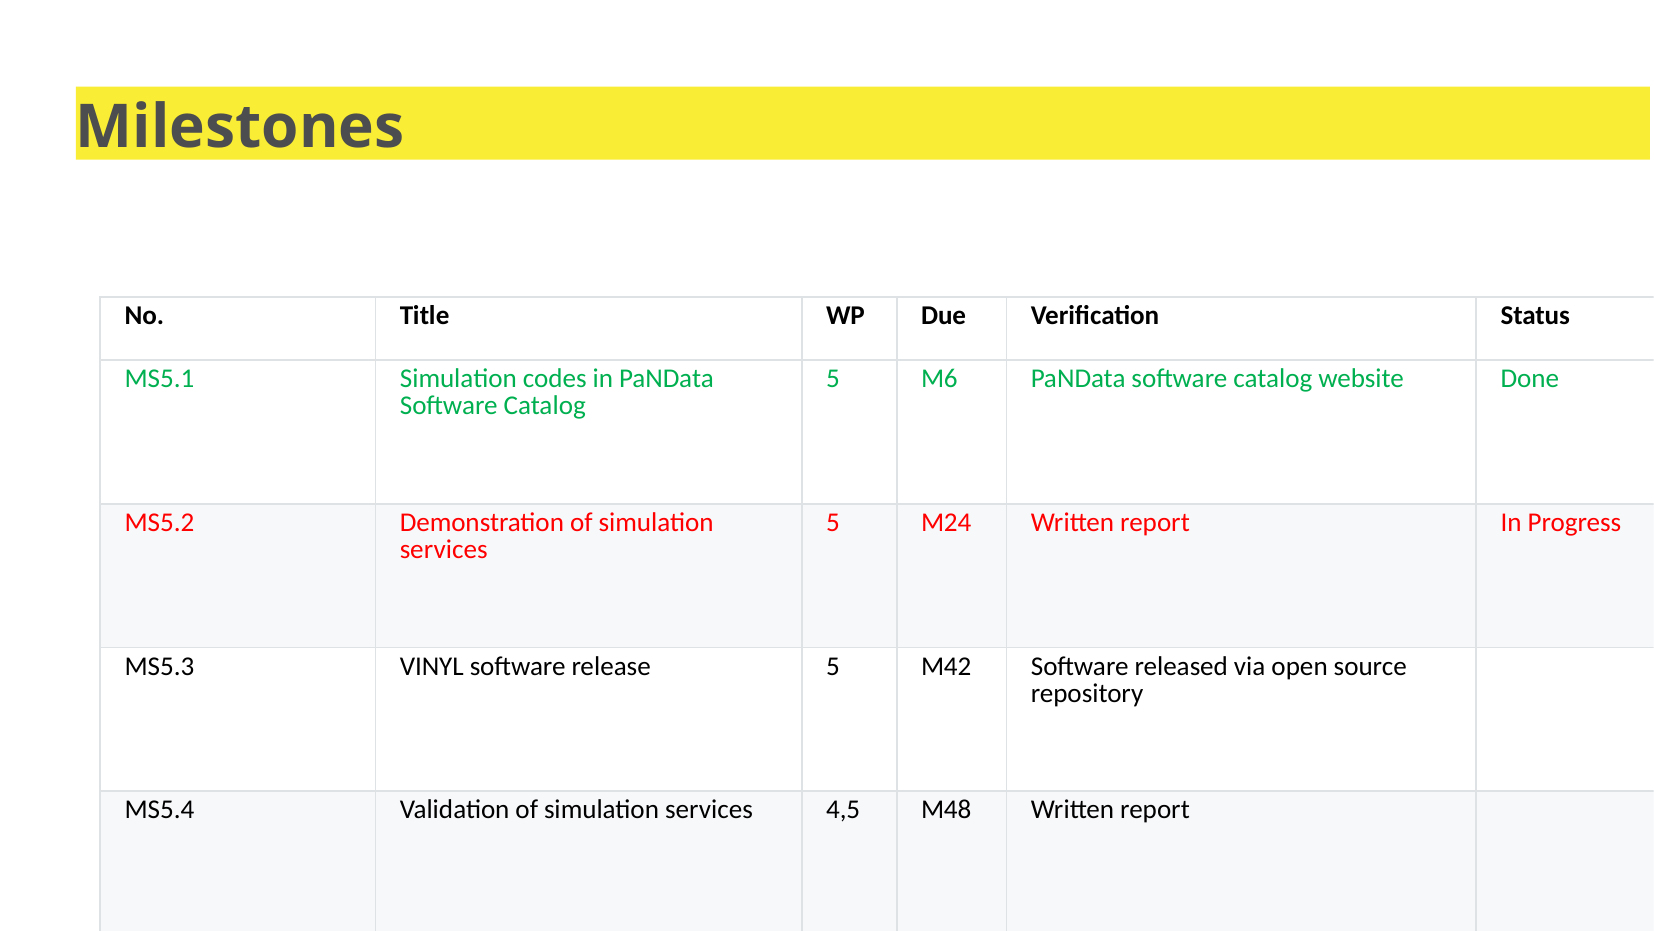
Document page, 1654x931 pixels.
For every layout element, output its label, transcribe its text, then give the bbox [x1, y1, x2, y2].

table_cell Written report [1007, 505, 1475, 647]
table_cell VINYL software release [376, 648, 801, 790]
table_cell PaNData software catalog website [1007, 361, 1475, 503]
table_header No. [101, 298, 375, 359]
table_cell M24 [898, 505, 1006, 647]
table_header Title [376, 298, 801, 359]
table_cell Demonstration of simulation services [376, 505, 801, 647]
table_header Status [1477, 298, 1654, 359]
table_cell MS5.1 [101, 361, 375, 503]
table_cell In Progress [1477, 505, 1654, 647]
table_cell MS5.2 [101, 505, 375, 647]
table_cell MS5.4 [101, 792, 375, 931]
table_cell Validation of simulation services [376, 792, 801, 931]
table_cell [1477, 792, 1654, 931]
table_cell 4,5 [803, 792, 896, 931]
table_cell Written report [1007, 792, 1475, 931]
table_header WP [803, 298, 896, 359]
table_header Verification [1007, 298, 1475, 359]
table_cell M6 [898, 361, 1006, 503]
table_cell 5 [803, 505, 896, 647]
table_cell M42 [898, 648, 1006, 790]
table_cell Done [1477, 361, 1654, 503]
table_cell M48 [898, 792, 1006, 931]
table_cell Software released via open source repository [1007, 648, 1475, 790]
table_cell Simulation codes in PaNData Software Catalog [376, 361, 801, 503]
table_cell 5 [803, 361, 896, 503]
table_header Due [898, 298, 1006, 359]
table_cell MS5.3 [101, 648, 375, 790]
table_cell [1477, 648, 1654, 790]
table_cell 5 [803, 648, 896, 790]
text_box Milestones [75, 86, 1650, 160]
